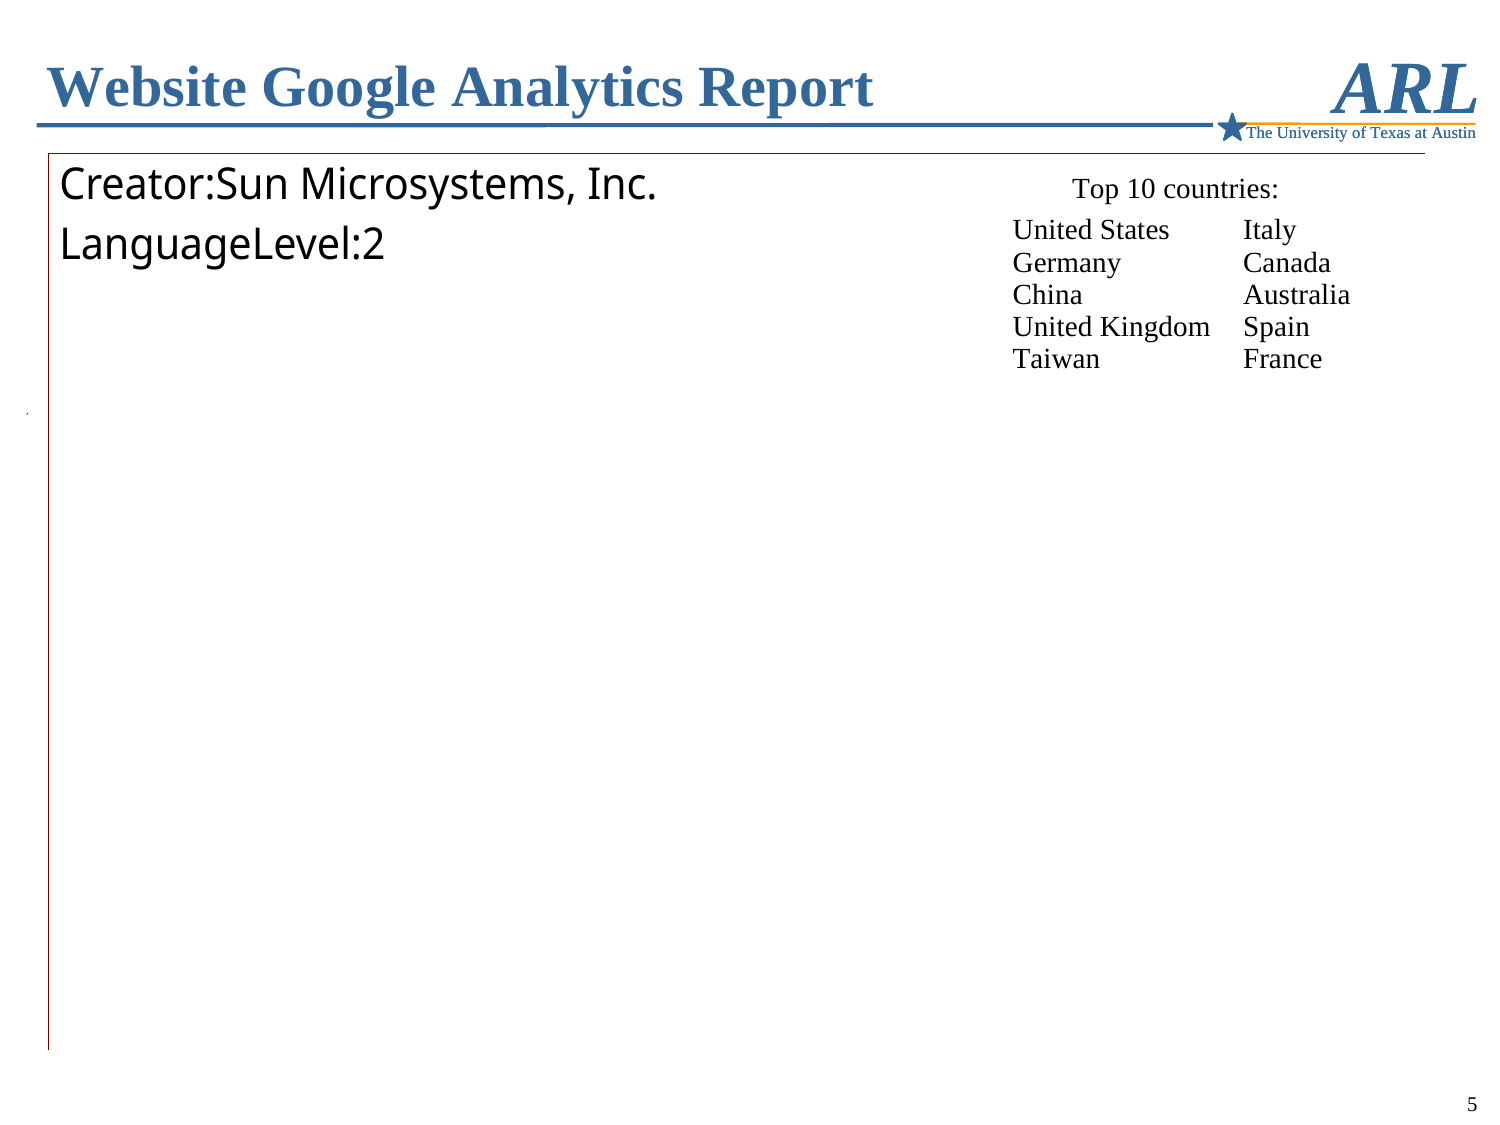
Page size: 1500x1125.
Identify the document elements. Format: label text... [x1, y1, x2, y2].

text_box United States Germany China United Kingdom Taiwan [998, 206, 1228, 399]
text_box Top 10 countries: [1057, 165, 1320, 252]
text_box Italy Canada Australia Spain France [1228, 206, 1426, 399]
title Website Google Analytics Report [31, 0, 1298, 125]
picture [45, 149, 1426, 1051]
